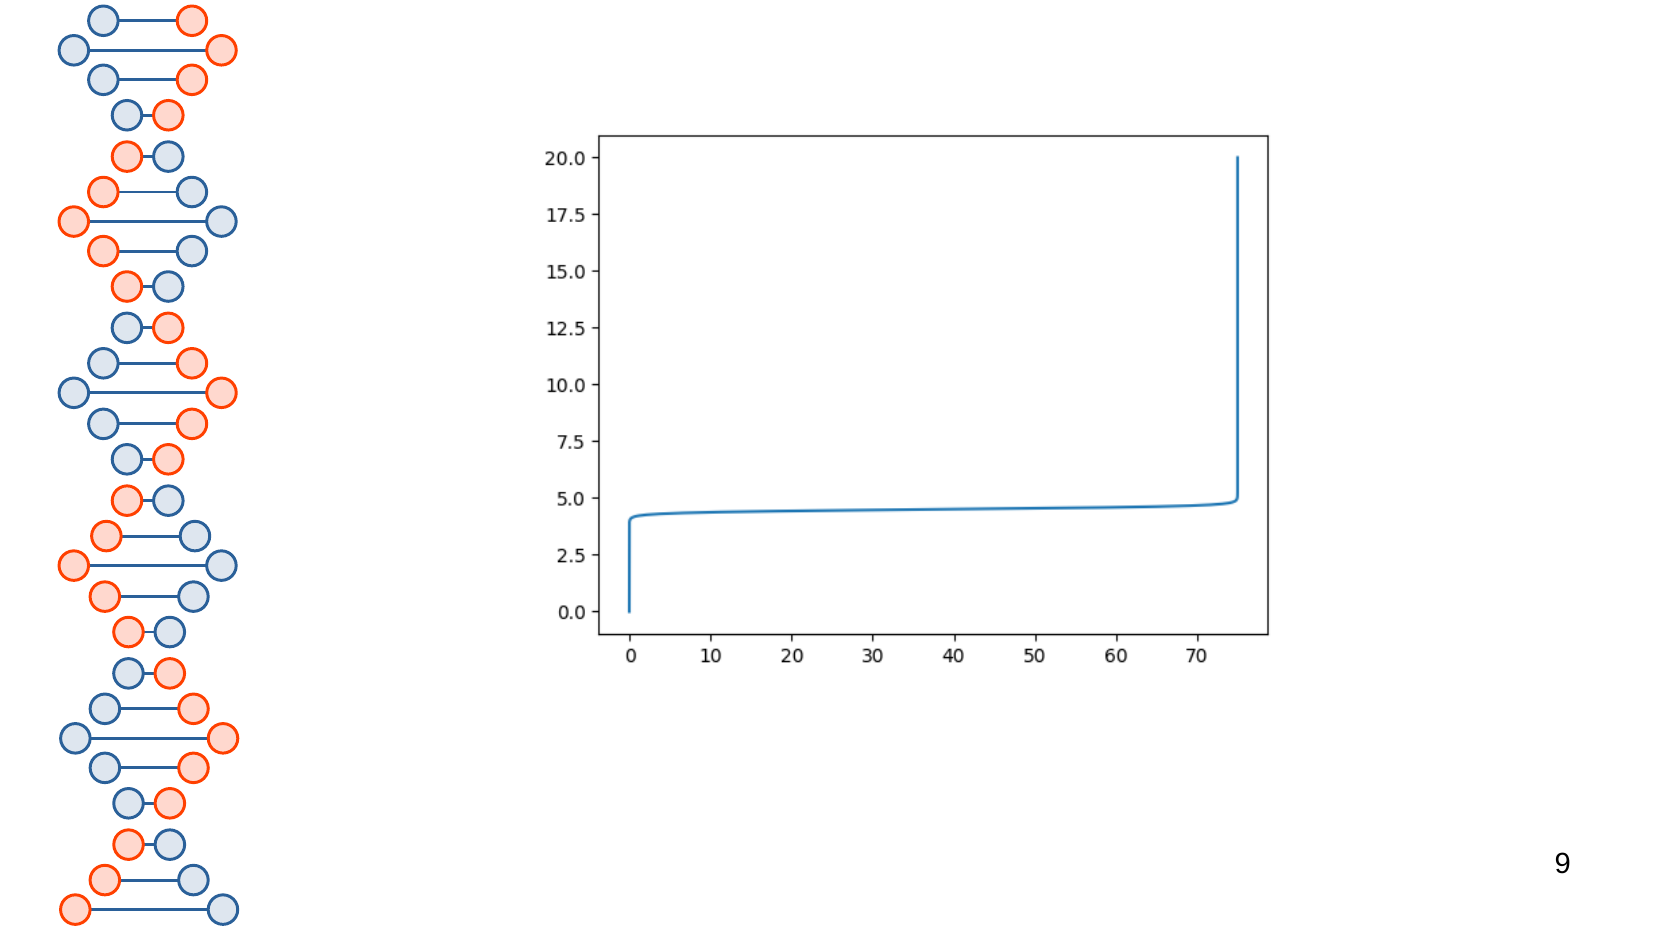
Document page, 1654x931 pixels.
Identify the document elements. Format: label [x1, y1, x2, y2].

picture [531, 122, 1281, 680]
